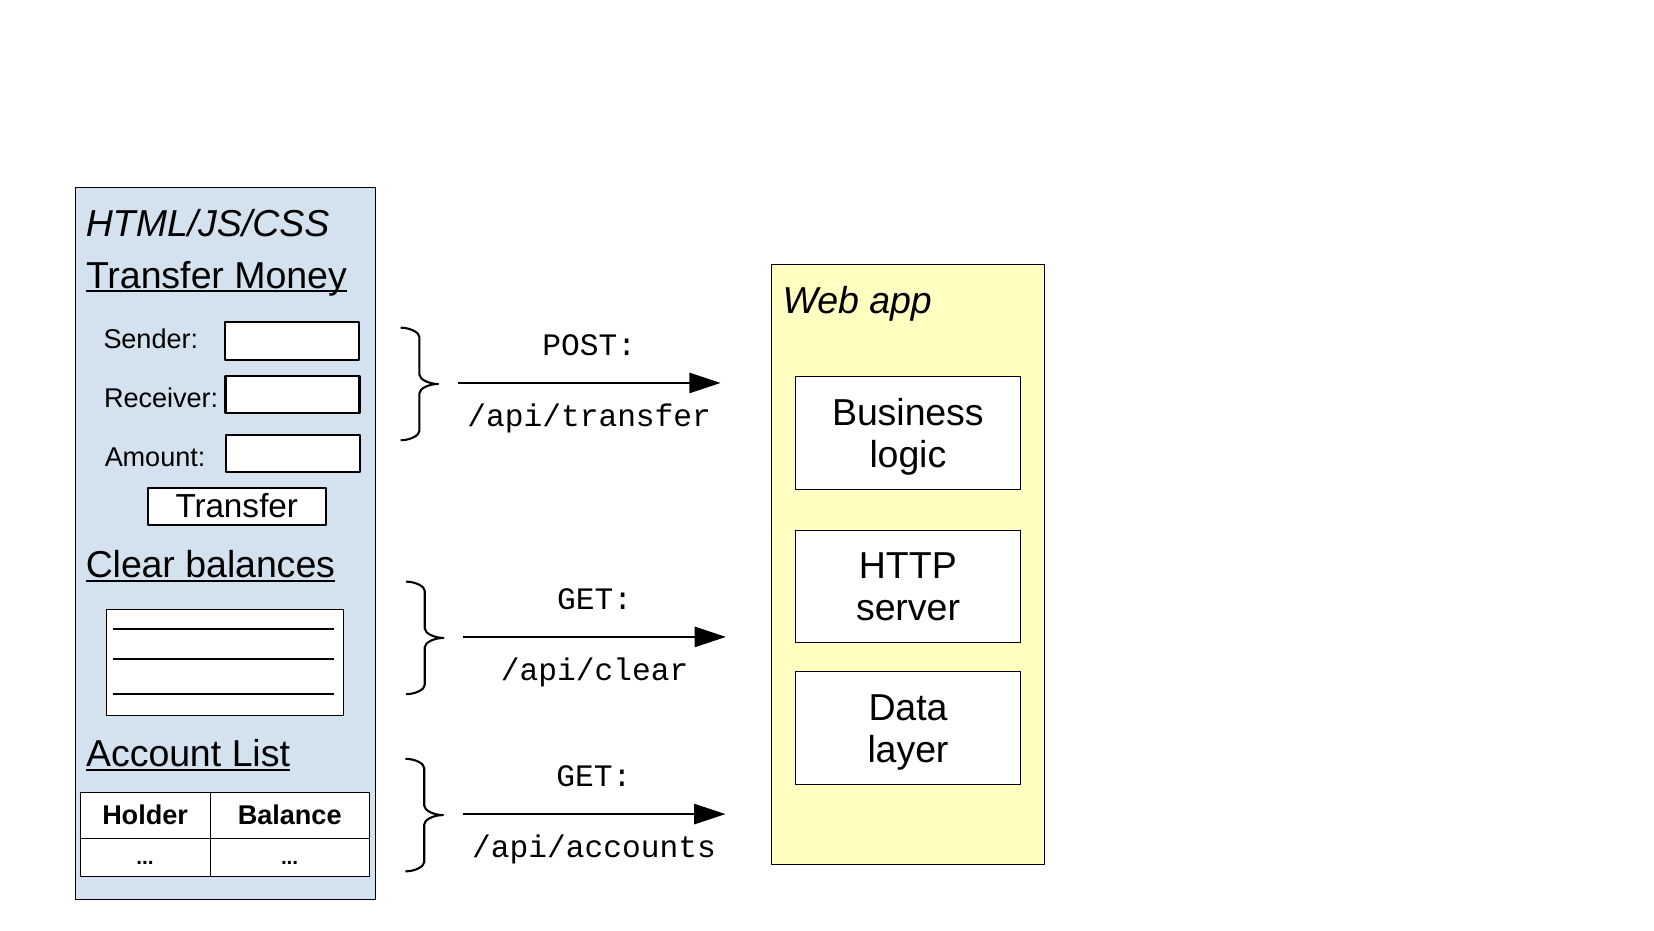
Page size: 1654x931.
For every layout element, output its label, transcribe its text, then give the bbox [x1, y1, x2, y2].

text_box [771, 264, 1045, 272]
text_box Data layer [795, 671, 1021, 785]
table_cell ... [81, 839, 210, 876]
text_box [75, 824, 376, 900]
text_box Clear balances [71, 536, 376, 636]
text_box Business logic [795, 376, 1021, 490]
text_box HTTP server [795, 530, 1021, 643]
text_box HTML/JS/CSS [71, 195, 372, 246]
text_box Receiver: [89, 375, 240, 434]
text_box Transfer Money [71, 246, 376, 346]
text_box [75, 187, 376, 246]
text_box [75, 322, 376, 536]
text_box Web app [768, 272, 1069, 330]
text_box Sender: [88, 316, 239, 406]
table_header Balance [211, 793, 369, 838]
text_box Amount: [89, 434, 240, 524]
text_box Account List [71, 725, 376, 824]
text_box [771, 330, 1045, 865]
text_box [75, 636, 376, 725]
text_box Transfer [148, 487, 326, 526]
table_cell ... [211, 839, 369, 876]
table_header Holder [81, 793, 210, 838]
